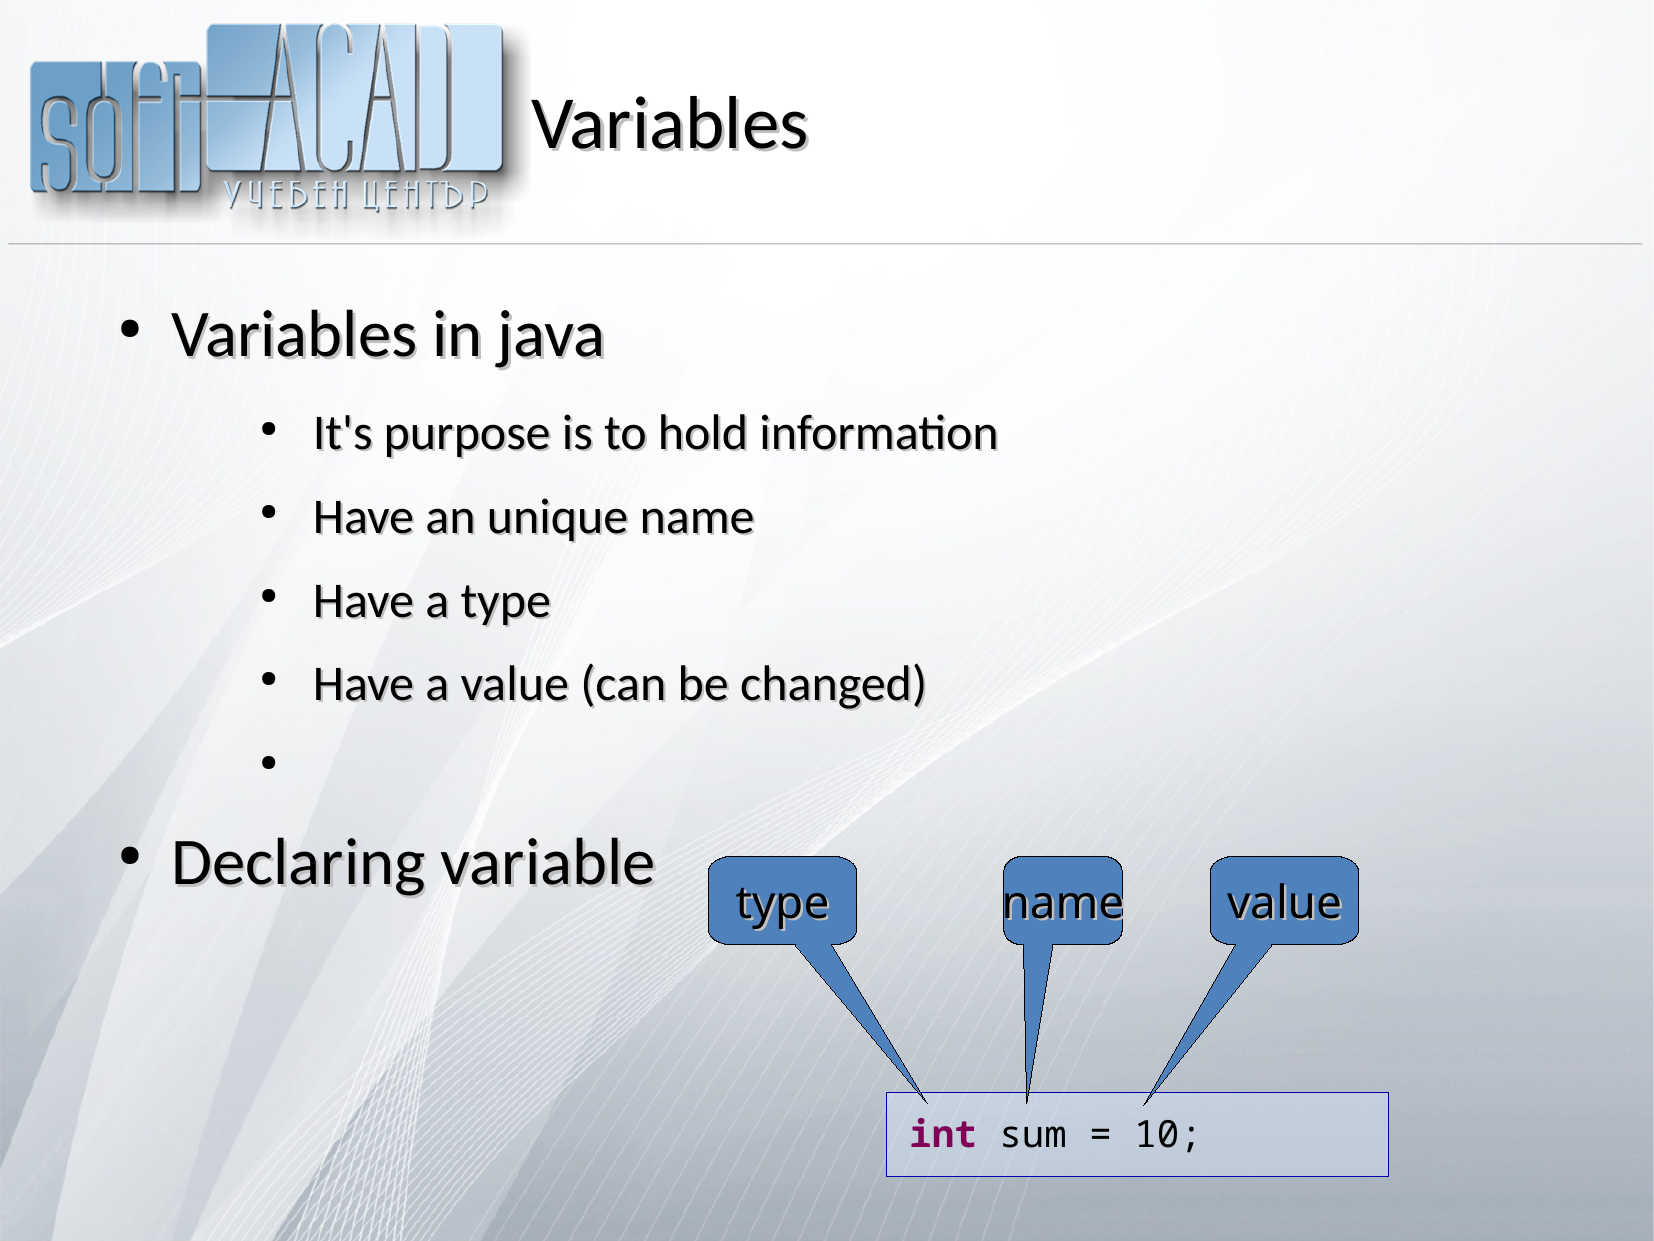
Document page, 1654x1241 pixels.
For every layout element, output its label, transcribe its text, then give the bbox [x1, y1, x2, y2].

text_box value [1143, 856, 1359, 1106]
title Variables [531, 0, 1571, 237]
text_box name [1003, 856, 1123, 1104]
list Variables in java It's purpose is to hold information Have an unique name Have a type Have a value (can be changed) Declaring variable [82, 290, 1571, 1102]
text_box int sum = 10; [885, 1092, 1388, 1177]
text_box type [708, 856, 928, 1104]
